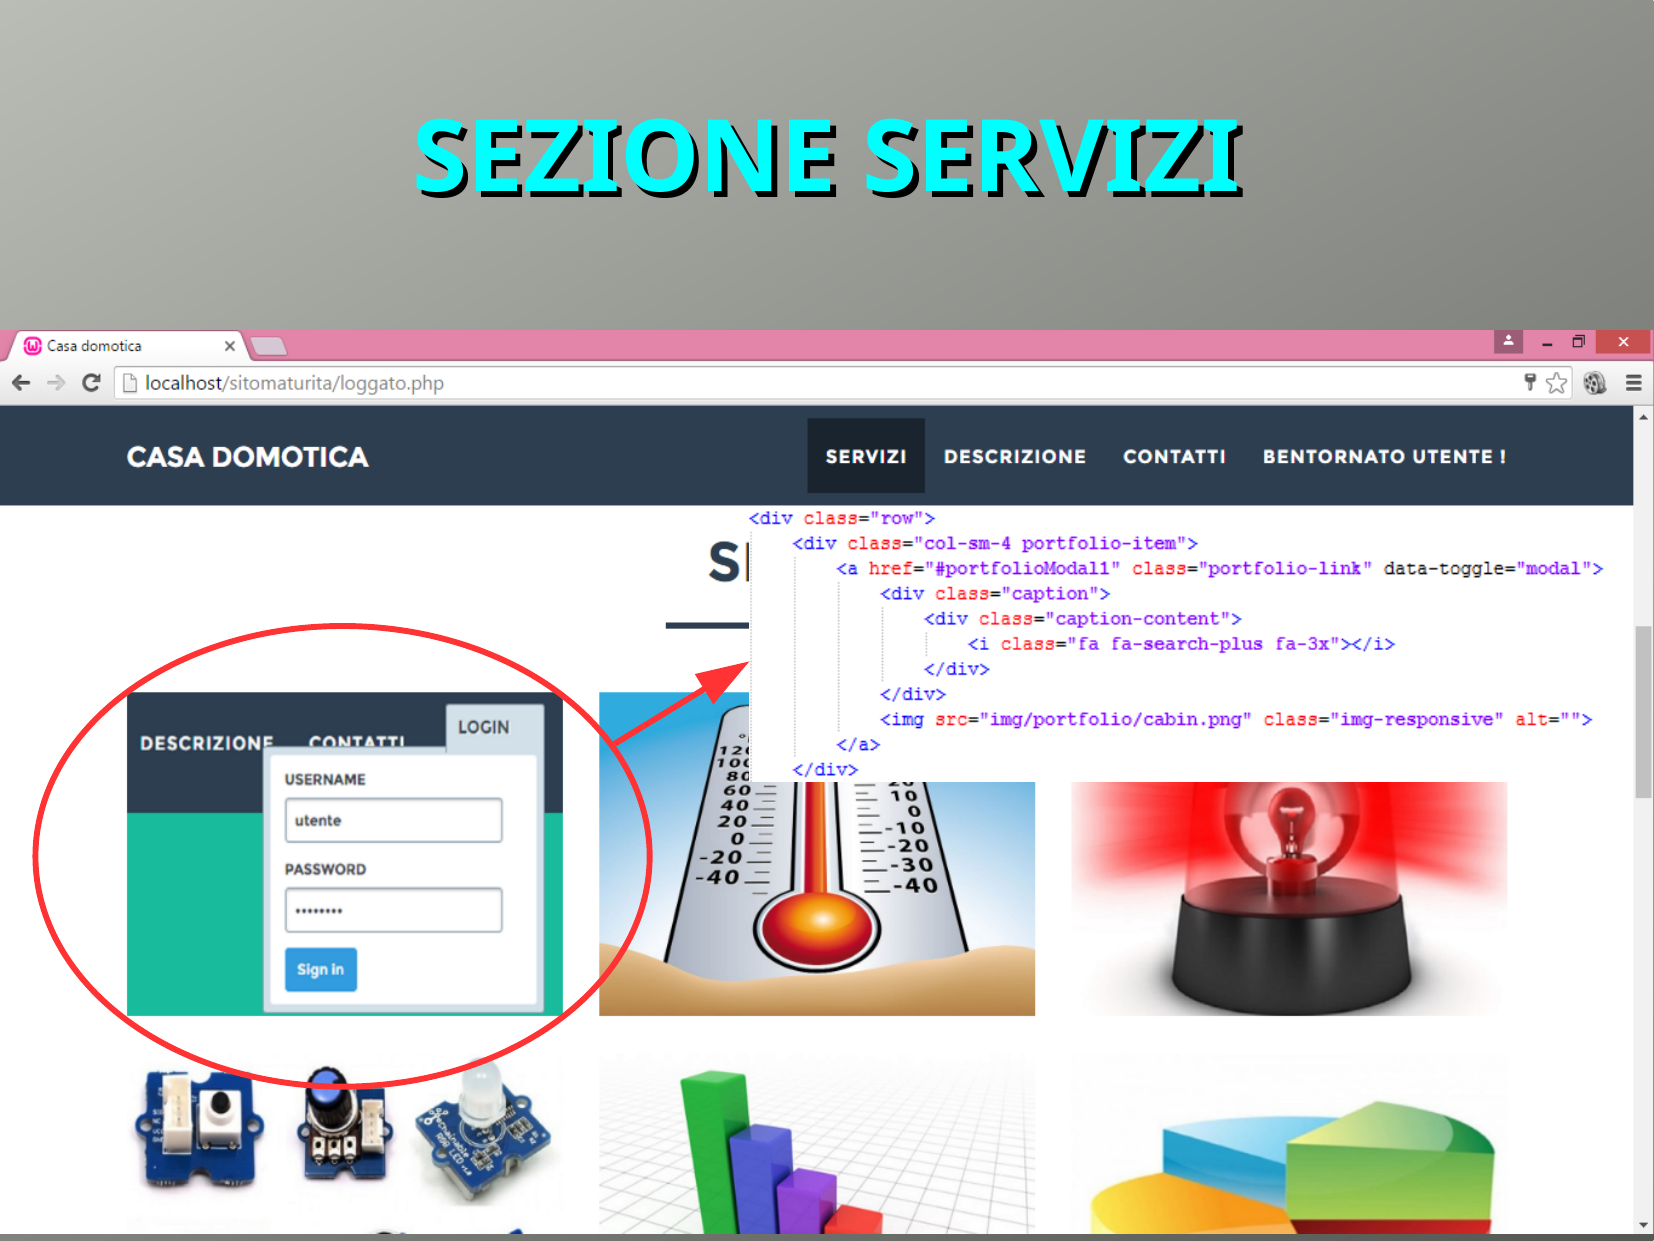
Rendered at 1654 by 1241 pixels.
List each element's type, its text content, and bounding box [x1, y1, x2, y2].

picture [0, 330, 1654, 1234]
title SEZIONE SERVIZI [82, 49, 1571, 257]
